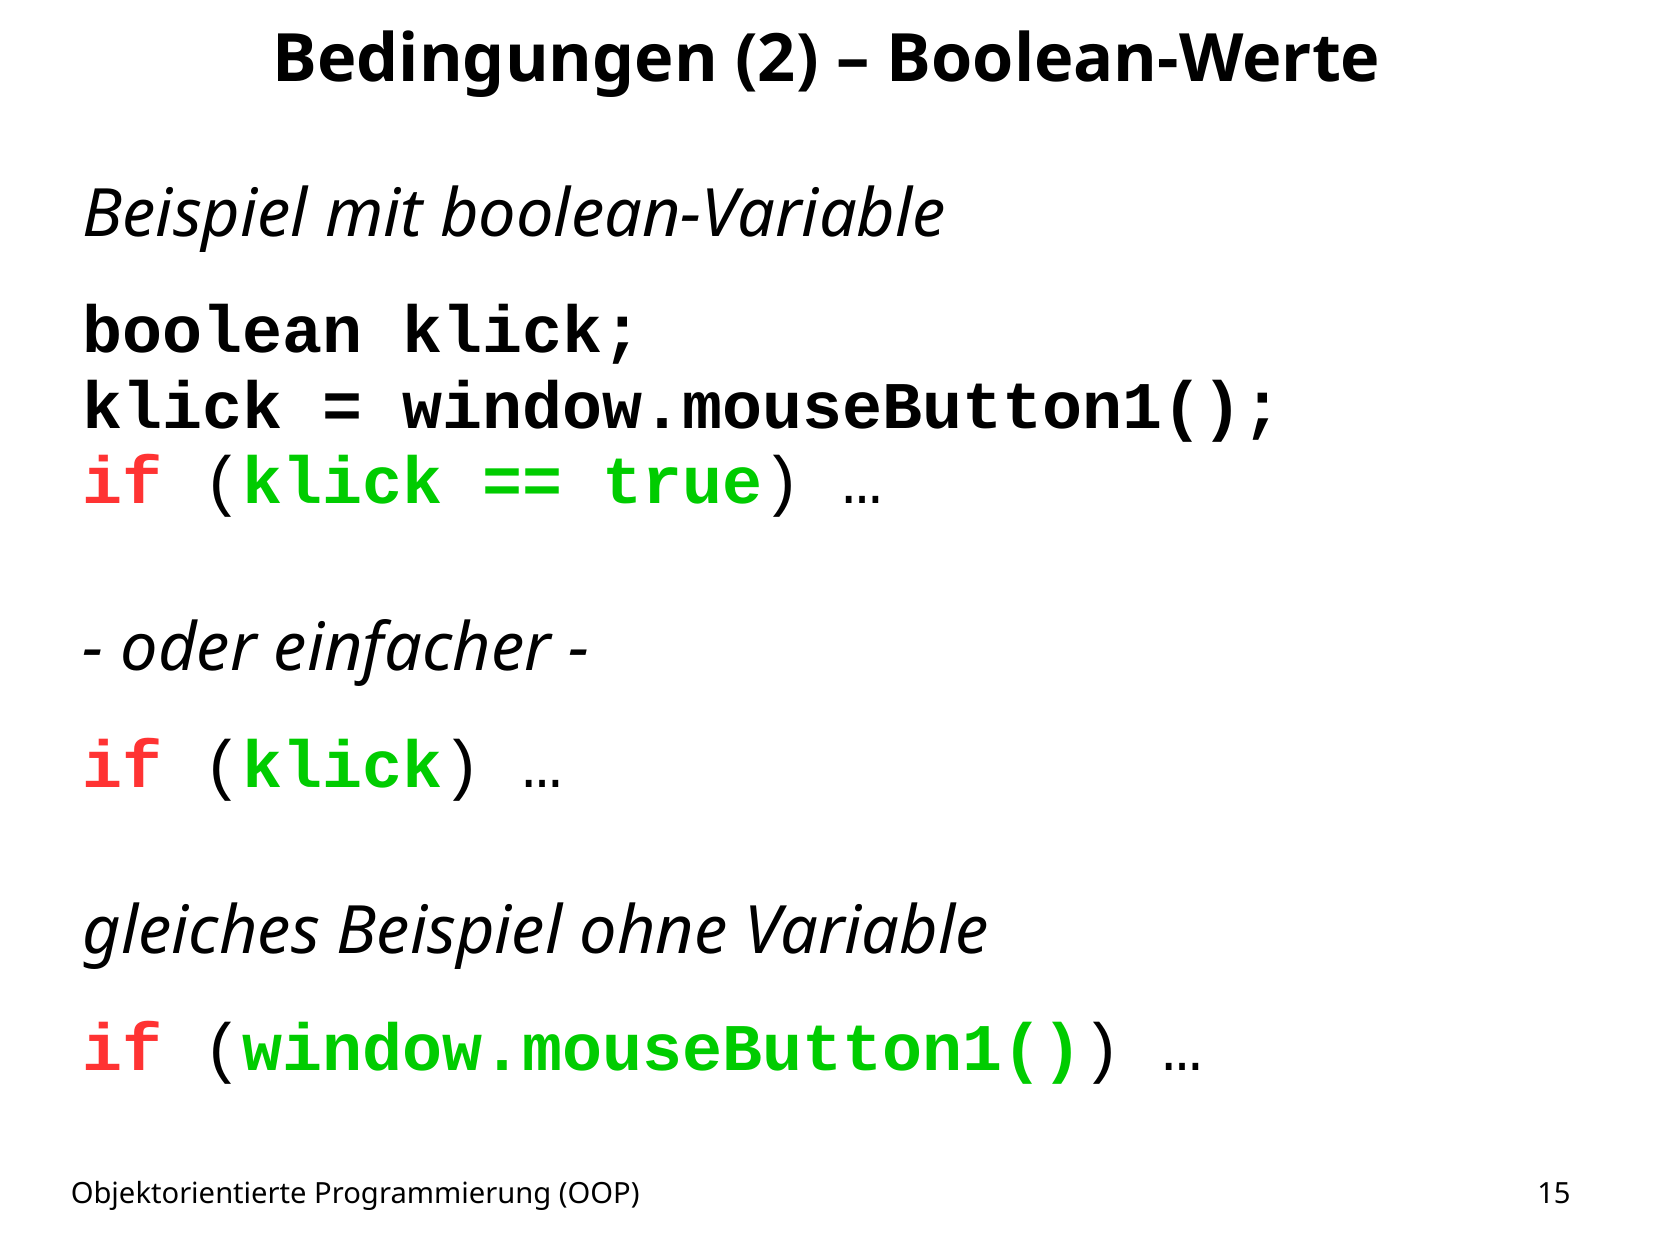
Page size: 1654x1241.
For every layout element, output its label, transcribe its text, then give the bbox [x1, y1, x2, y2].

title Bedingungen (2) – Boolean-Werte [0, 5, 1654, 107]
list Beispiel mit boolean-Variable boolean klick; klick = window.mouseButton1(); if (klick == true) … - oder einfacher - if (klick) … gleiches Beispiel ohne Variable if (window.mouseButton1()) … [82, 165, 1571, 1146]
